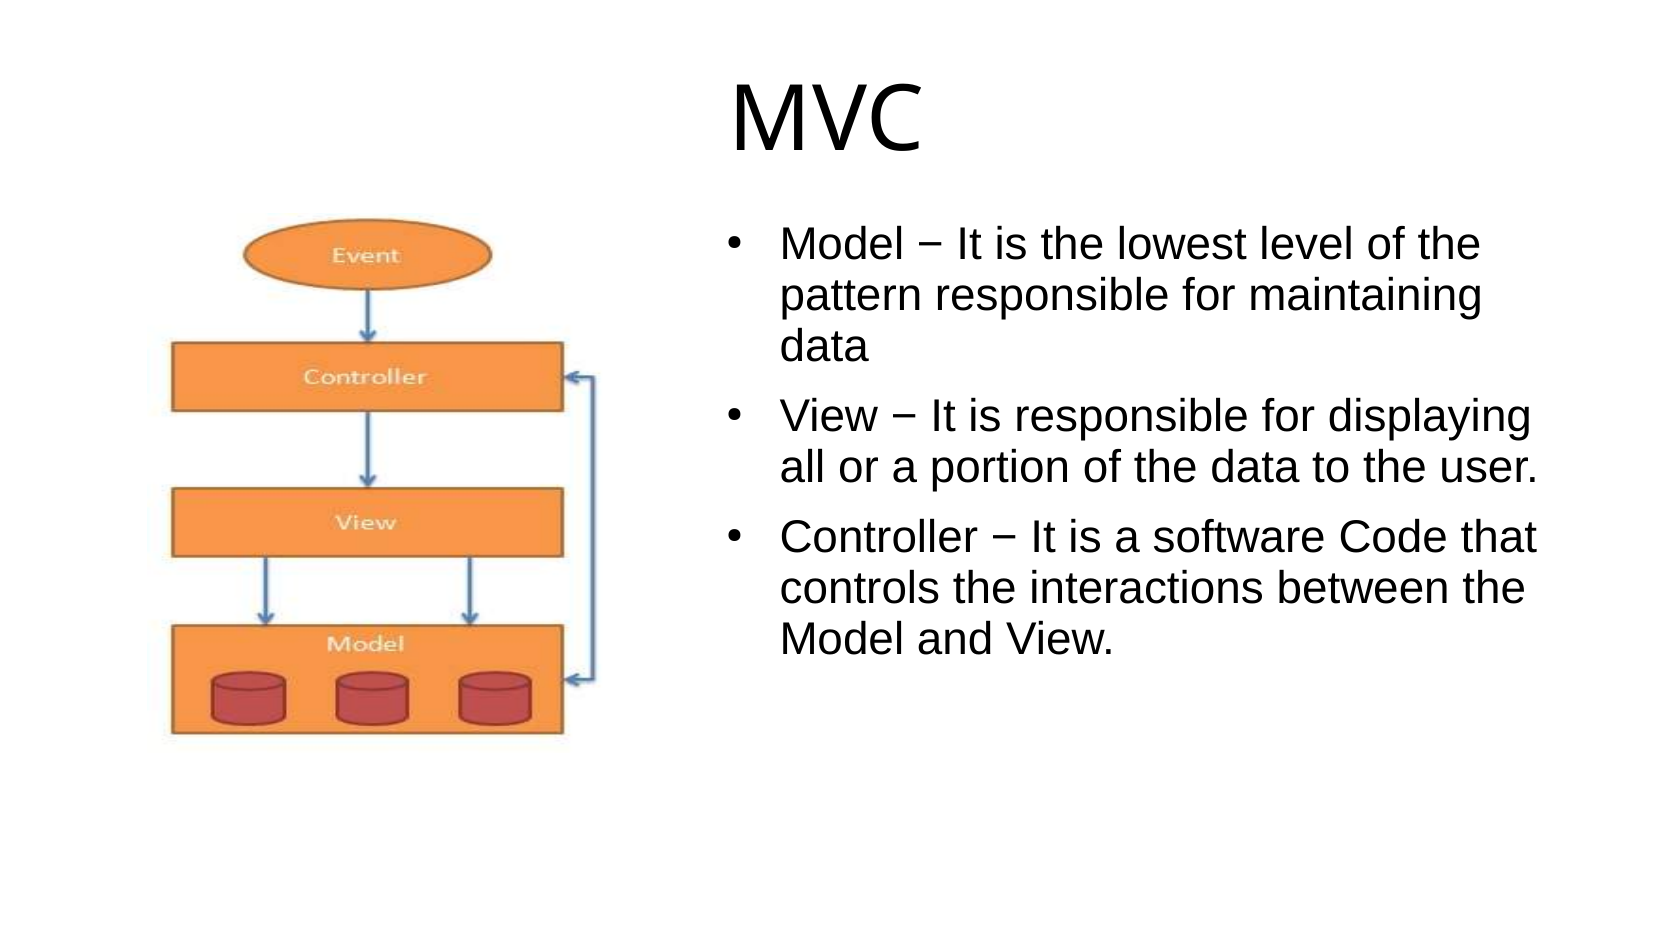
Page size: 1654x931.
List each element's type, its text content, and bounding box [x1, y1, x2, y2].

list Model − It is the lowest level of the pattern responsible for maintaining data View − It is responsible for displaying all or a portion of the data to the user. Controller − It is a software Code that controls the interactions between the Model and View. [708, 217, 1572, 931]
title MVC [82, 37, 1571, 193]
picture [147, 213, 608, 753]
